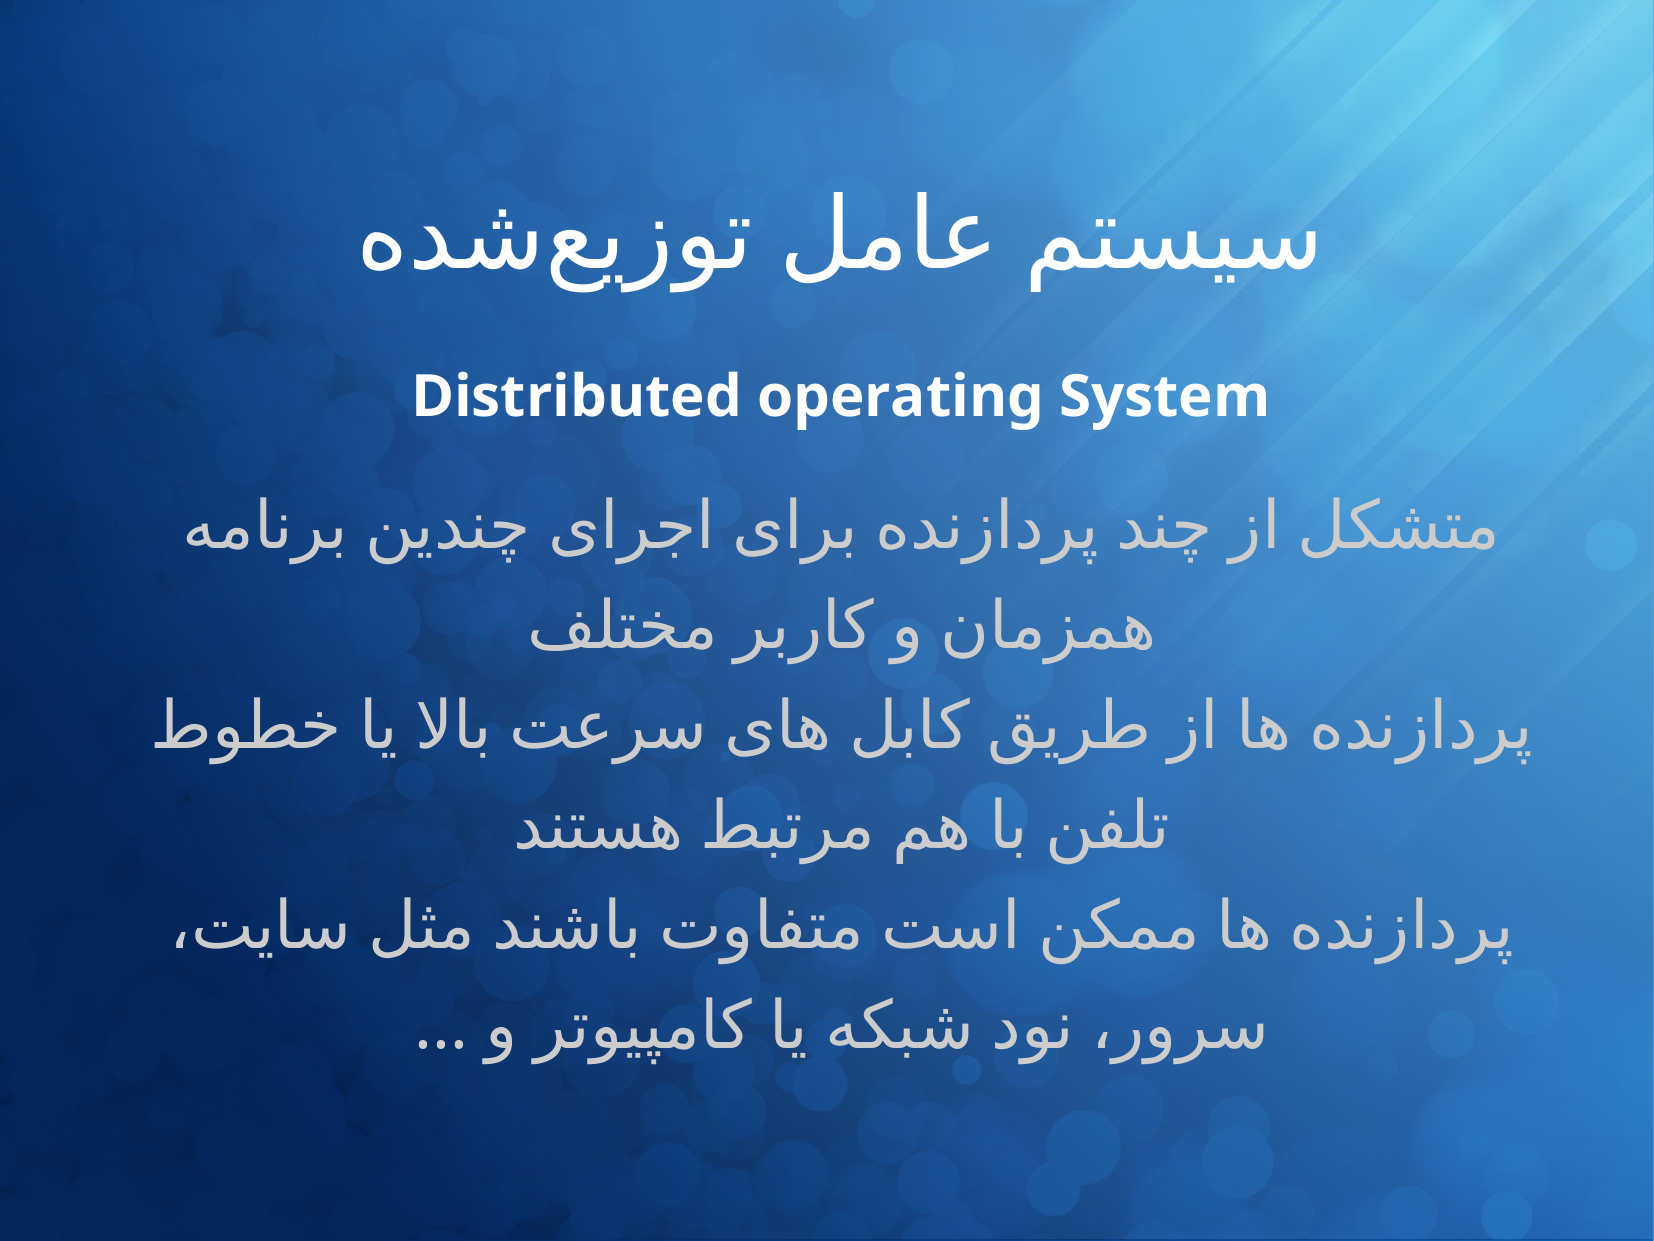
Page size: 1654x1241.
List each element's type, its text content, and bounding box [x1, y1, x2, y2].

title سیستم عامل توزیع‌شده [112, 112, 1570, 337]
picture [0, 0, 1654, 1241]
subtitle متشکل از چند پردازنده برای اجرای چندین برنامه همزمان و کاربر مختلف پردازنده ها از طریق کابل های سرعت بالا یا خطوط تلفن با هم مرتبط هستند پردازنده ها ممکن است متفاوت باشند مثل سایت، سرور، نود شبکه یا کامپیوتر و ... [113, 462, 1571, 1089]
title Distributed operating System [112, 337, 1570, 451]
